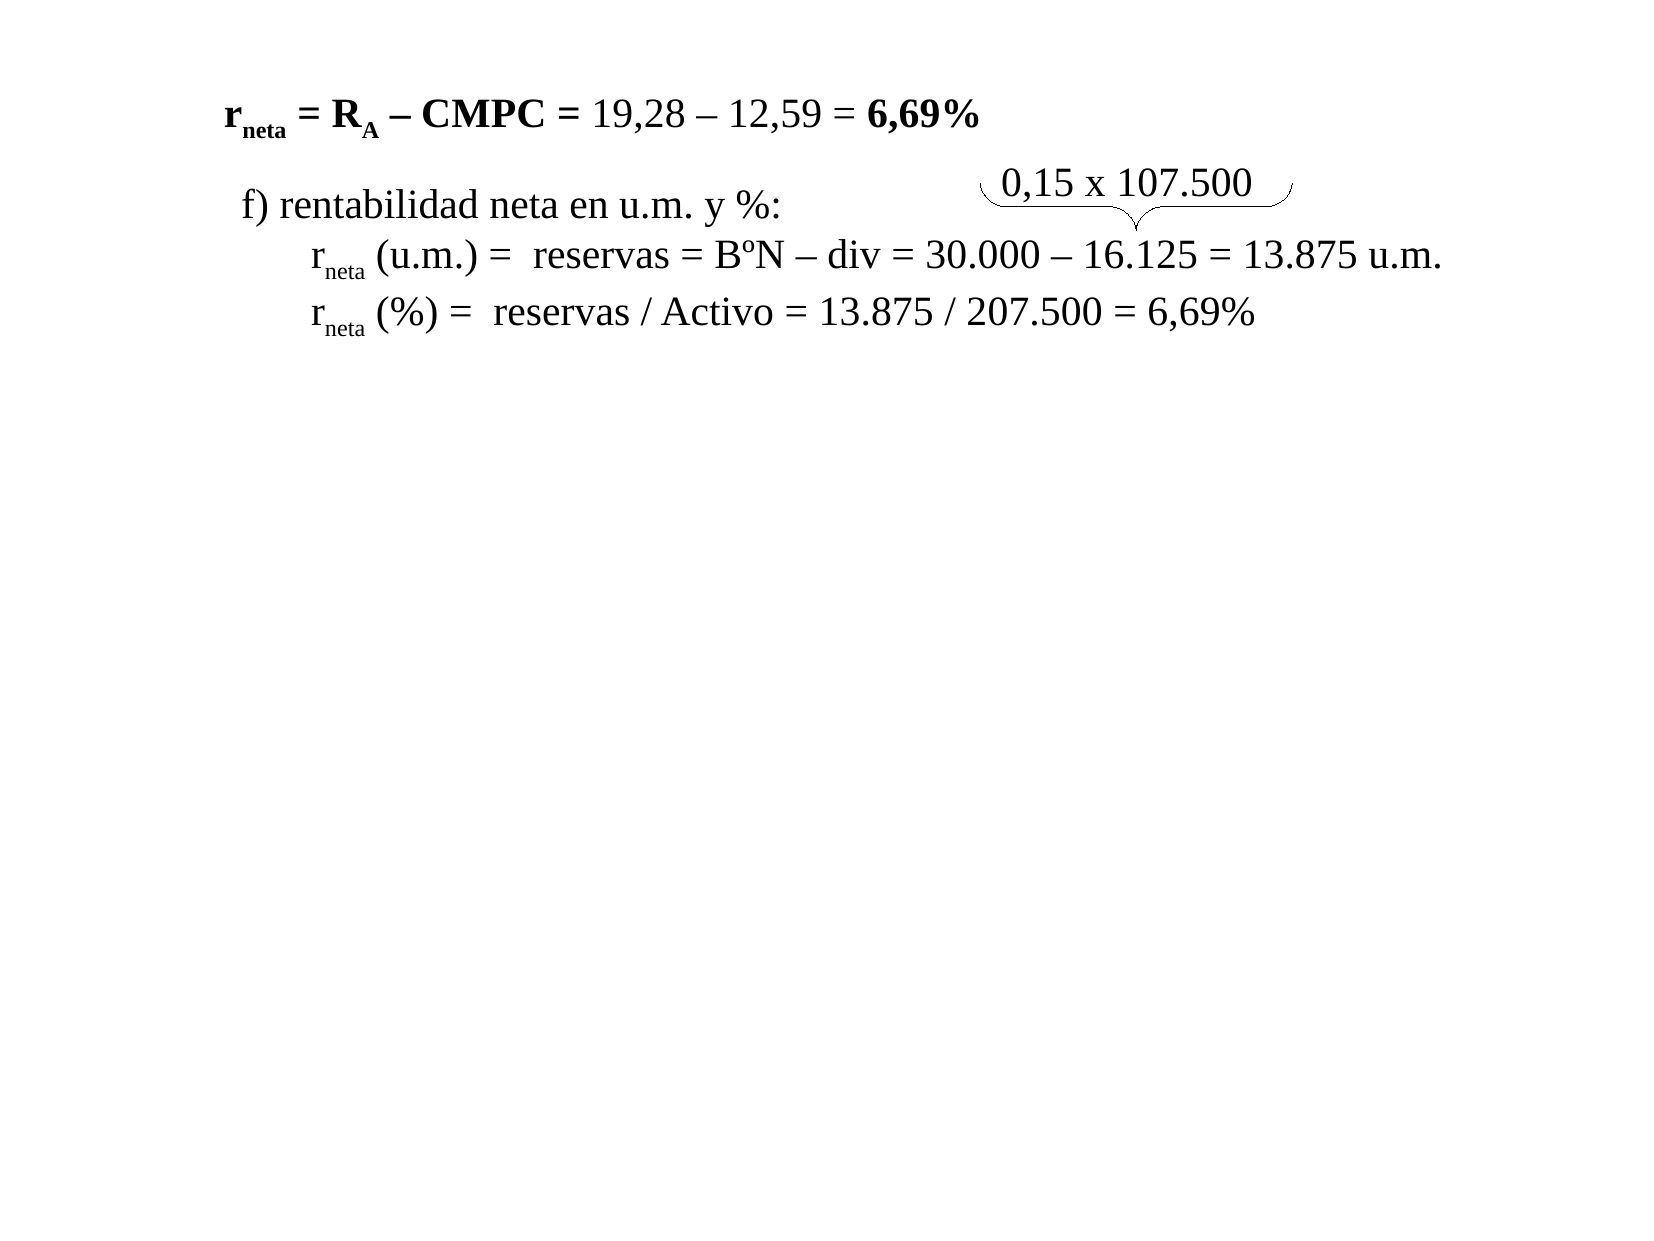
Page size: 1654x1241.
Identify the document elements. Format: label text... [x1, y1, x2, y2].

text_box 0,15 x 107.500 [986, 151, 1293, 214]
text_box f) rentabilidad neta en u.m. y %: rneta (u.m.) = reservas = BºN – div = 30.000 – 16.125 = 13.875 u.m. rneta (%) = reservas / Activo = 13.875 / 207.500 = 6,69% [226, 169, 1459, 349]
text_box rneta = RA – CMPC = 19,28 – 12,59 = 6,69% [209, 78, 998, 151]
